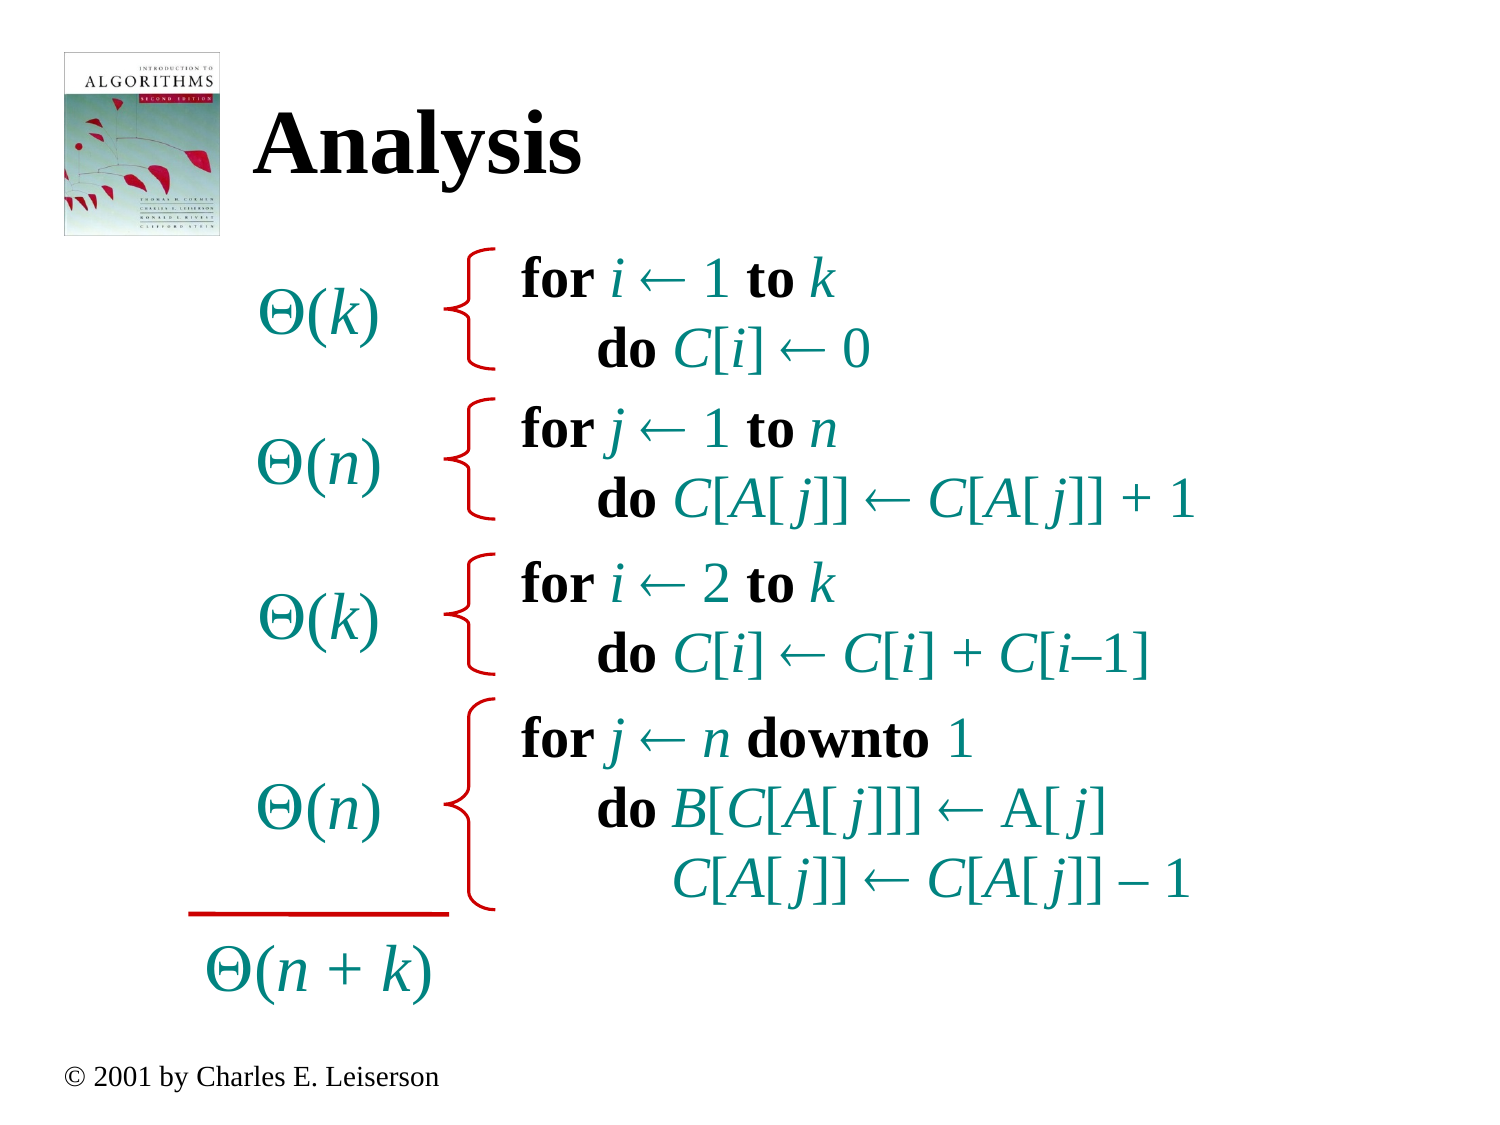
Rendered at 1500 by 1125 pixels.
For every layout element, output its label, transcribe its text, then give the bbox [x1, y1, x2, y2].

text_box (n) [240, 409, 399, 506]
title Analysis [237, 49, 1475, 238]
text_box (k) [242, 260, 397, 356]
text_box for j  n downto 1 do B[C[A[ j]]]  A[ j] C[A[ j]]  C[A[ j]] – 1 [506, 691, 1313, 918]
picture [64, 52, 220, 236]
text_box (n + k) [190, 917, 449, 1013]
text_box for i  2 to k do C[i]  C[i] + C[i–1] [506, 536, 1313, 691]
text_box for i  1 to k do C[i]  0 [506, 231, 1313, 381]
text_box for j  1 to n do C[A[ j]]  C[A[ j]] + 1 [506, 381, 1313, 536]
text_box (n) [240, 755, 399, 851]
text_box (k) [242, 565, 397, 661]
